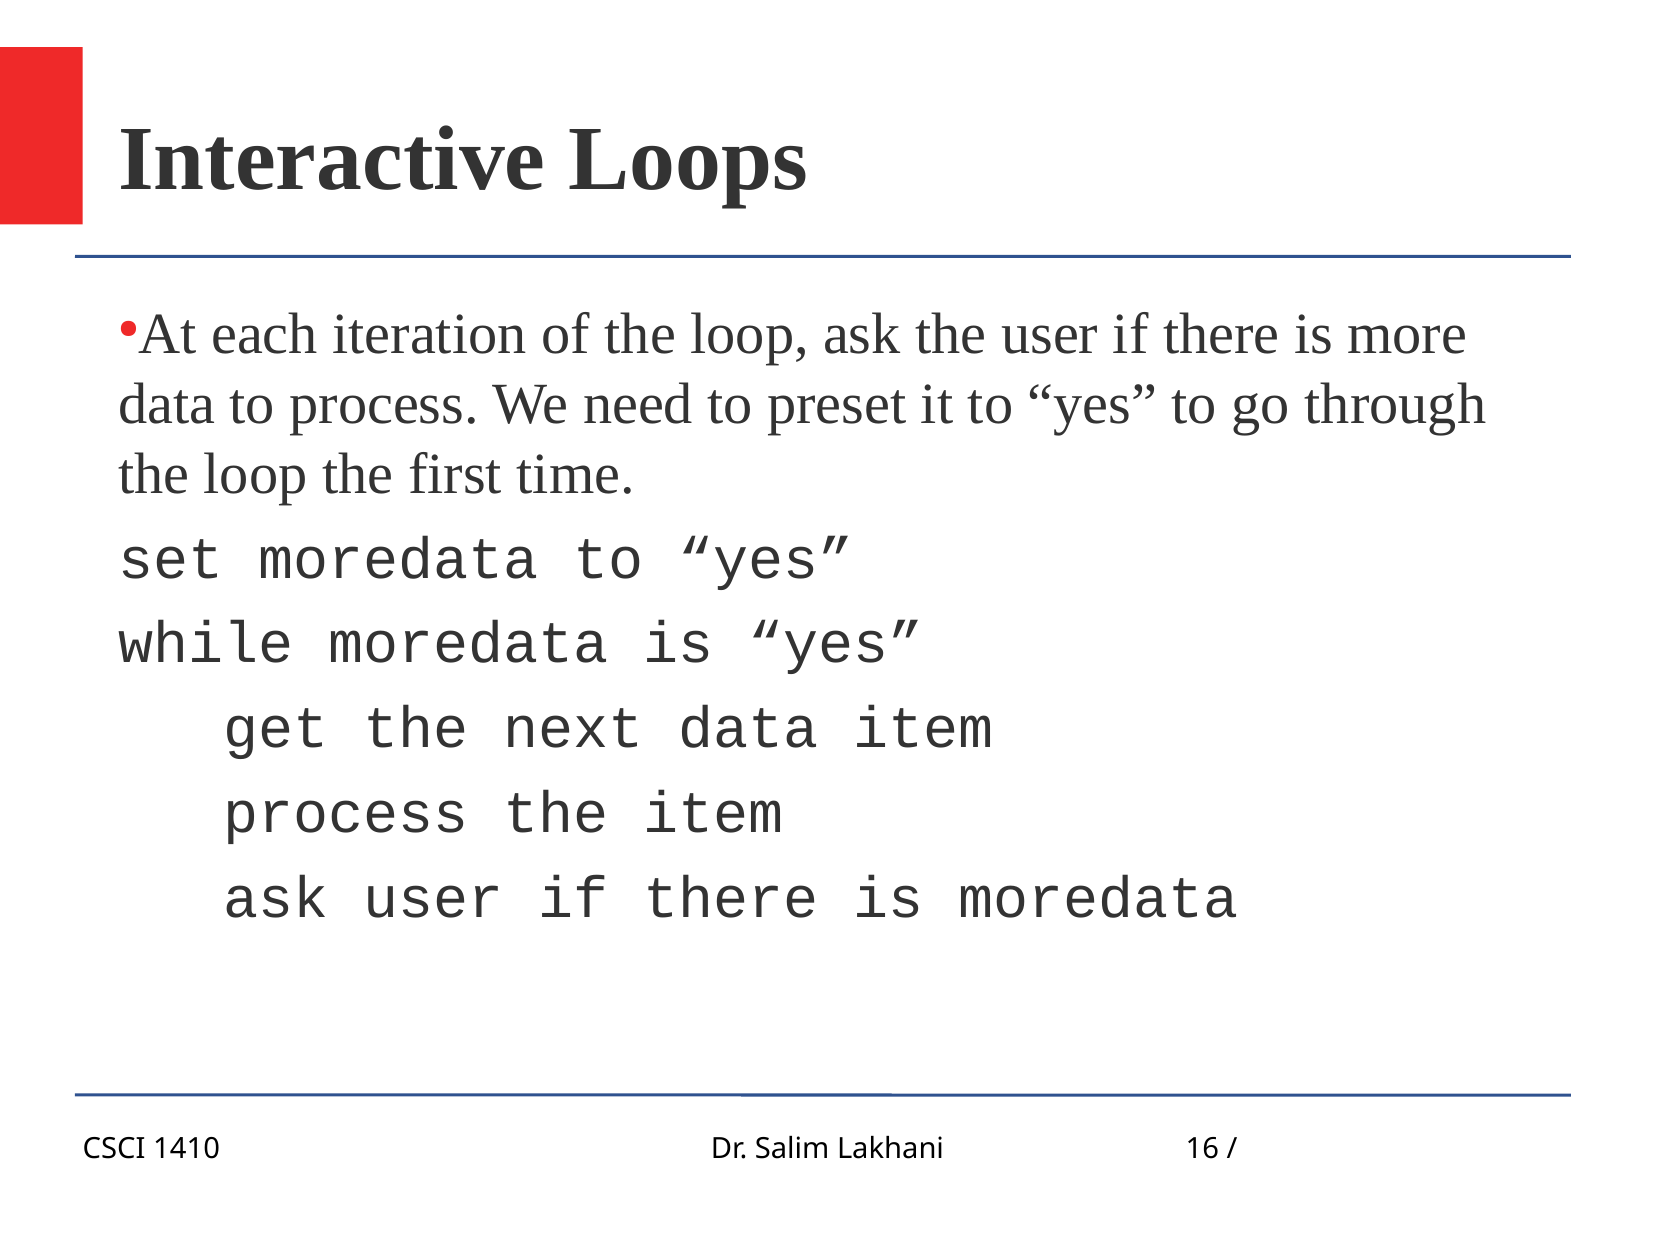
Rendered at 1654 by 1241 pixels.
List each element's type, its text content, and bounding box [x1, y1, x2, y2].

text_box / [1185, 1129, 1571, 1216]
list At each iteration of the loop, ask the user if there is more data to process. We need to preset it to “yes” to go through the loop the first time. set moredata to “yes” while moredata is “yes” get the next data item process the item ask user if there is moredata [118, 295, 1536, 1080]
text_box Dr. Salim Lakhani [565, 1129, 1090, 1216]
text_box CSCI 1410 [82, 1129, 468, 1216]
title Interactive Loops [118, 49, 1571, 257]
